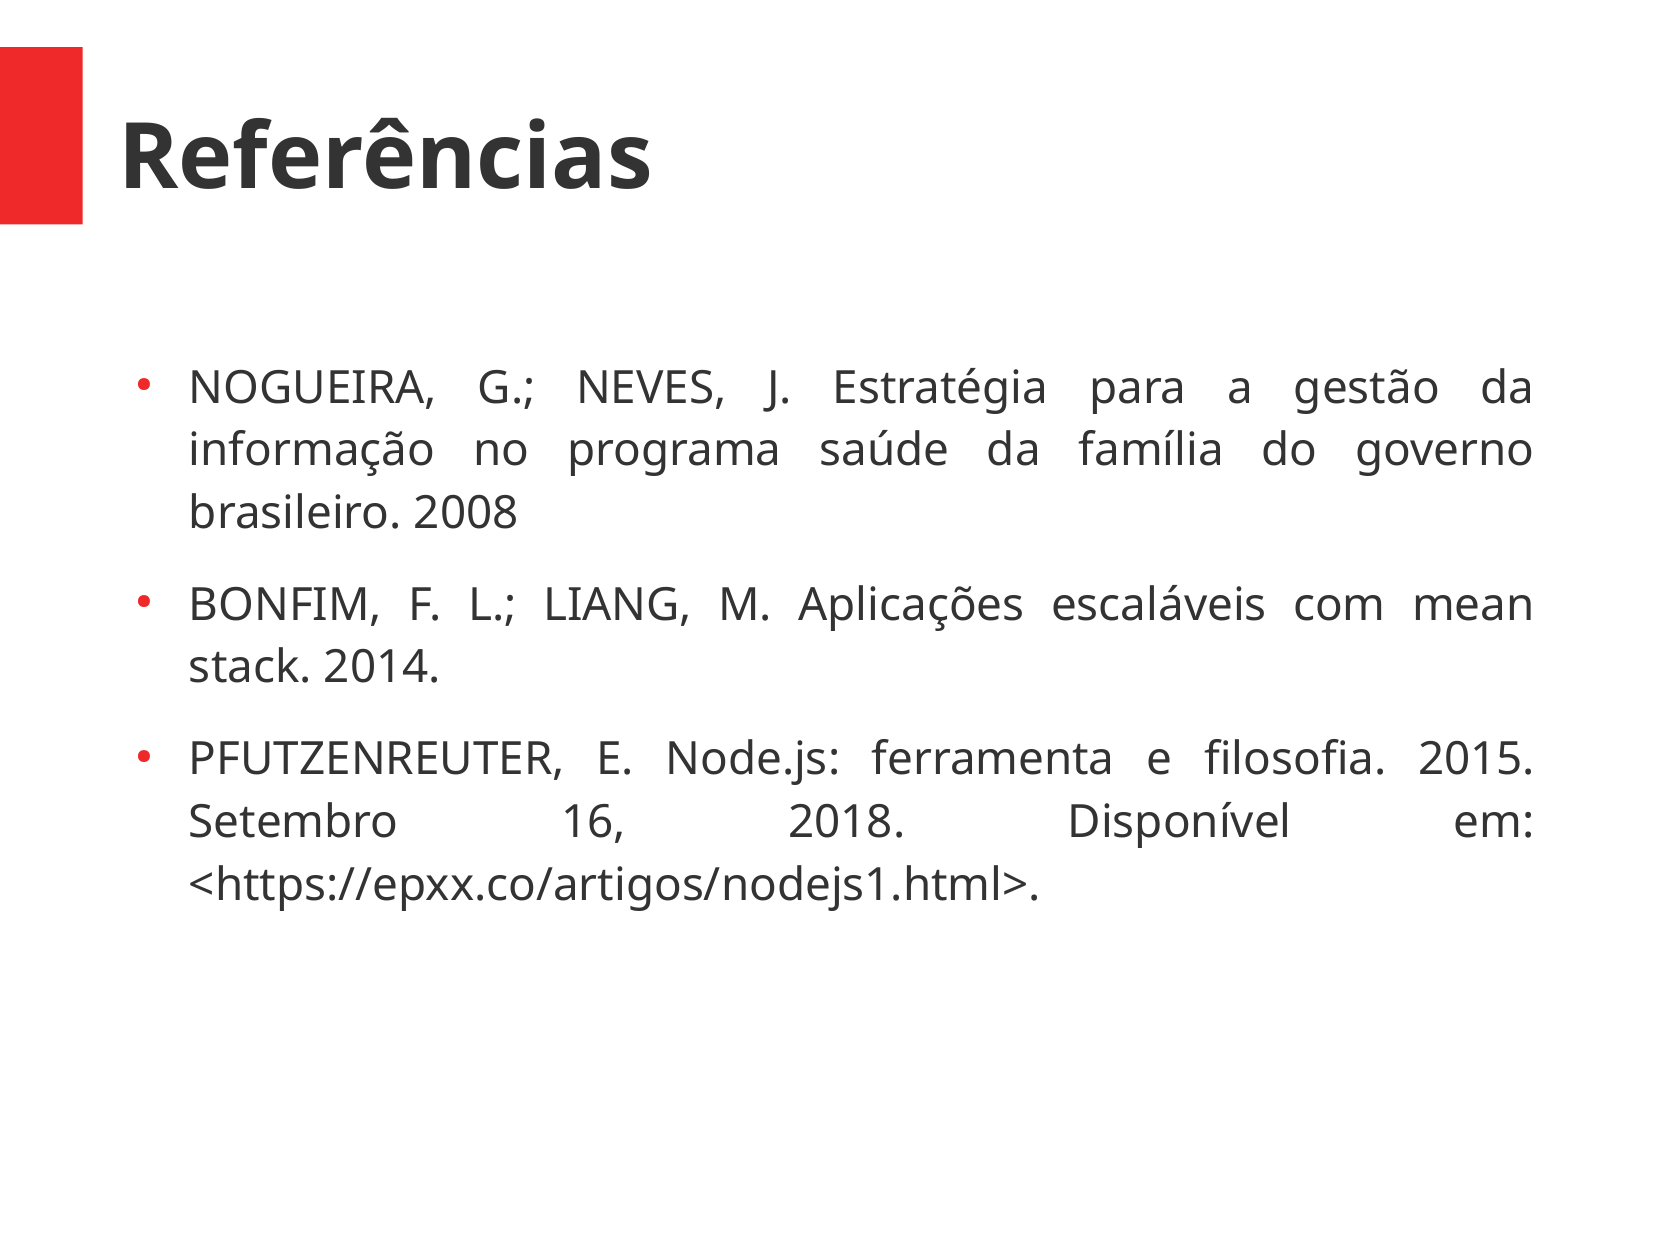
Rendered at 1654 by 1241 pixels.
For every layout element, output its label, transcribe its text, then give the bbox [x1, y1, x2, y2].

title Referências [118, 49, 1571, 257]
list NOGUEIRA, G.; NEVES, J. Estratégia para a gestão da informação no programa saúde da família do governo brasileiro. 2008 BONFIM, F. L.; LIANG, M. Aplicações escaláveis com mean stack. 2014. PFUTZENREUTER, E. Node.js: ferramenta e ﬁlosoﬁa. 2015. Setembro 16, 2018. Disponível em: <https://epxx.co/artigos/nodejs1.html>. [118, 354, 1536, 1074]
